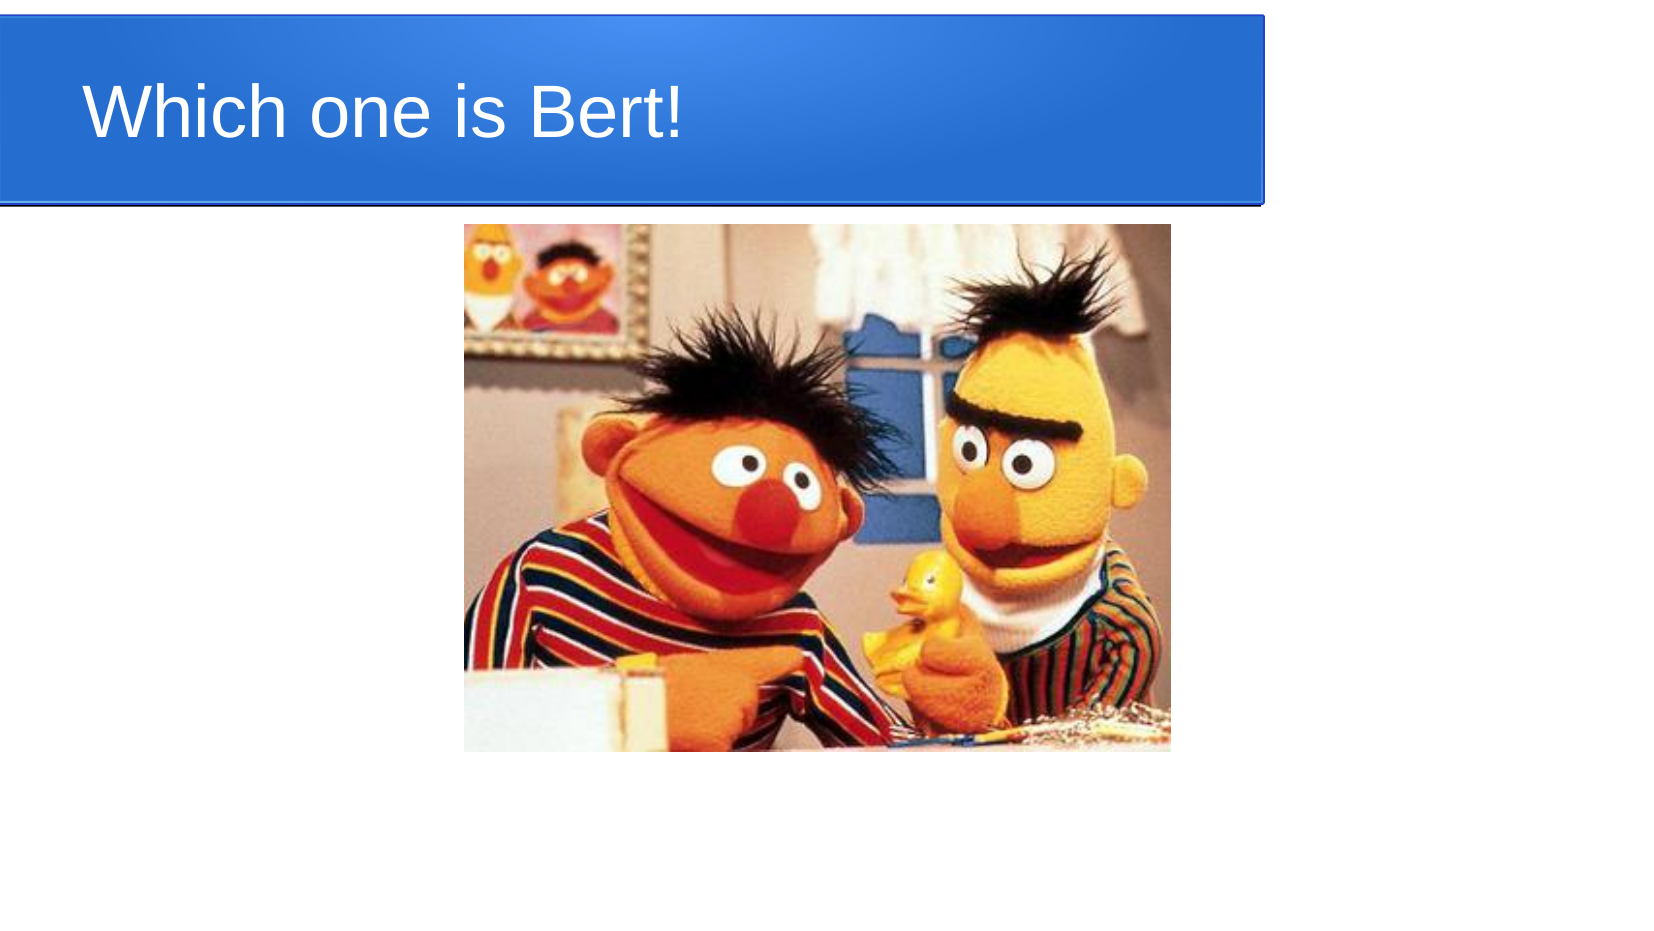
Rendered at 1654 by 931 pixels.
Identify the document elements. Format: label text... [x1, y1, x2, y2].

picture [464, 224, 1171, 752]
title Which one is Bert! [82, 35, 1235, 189]
